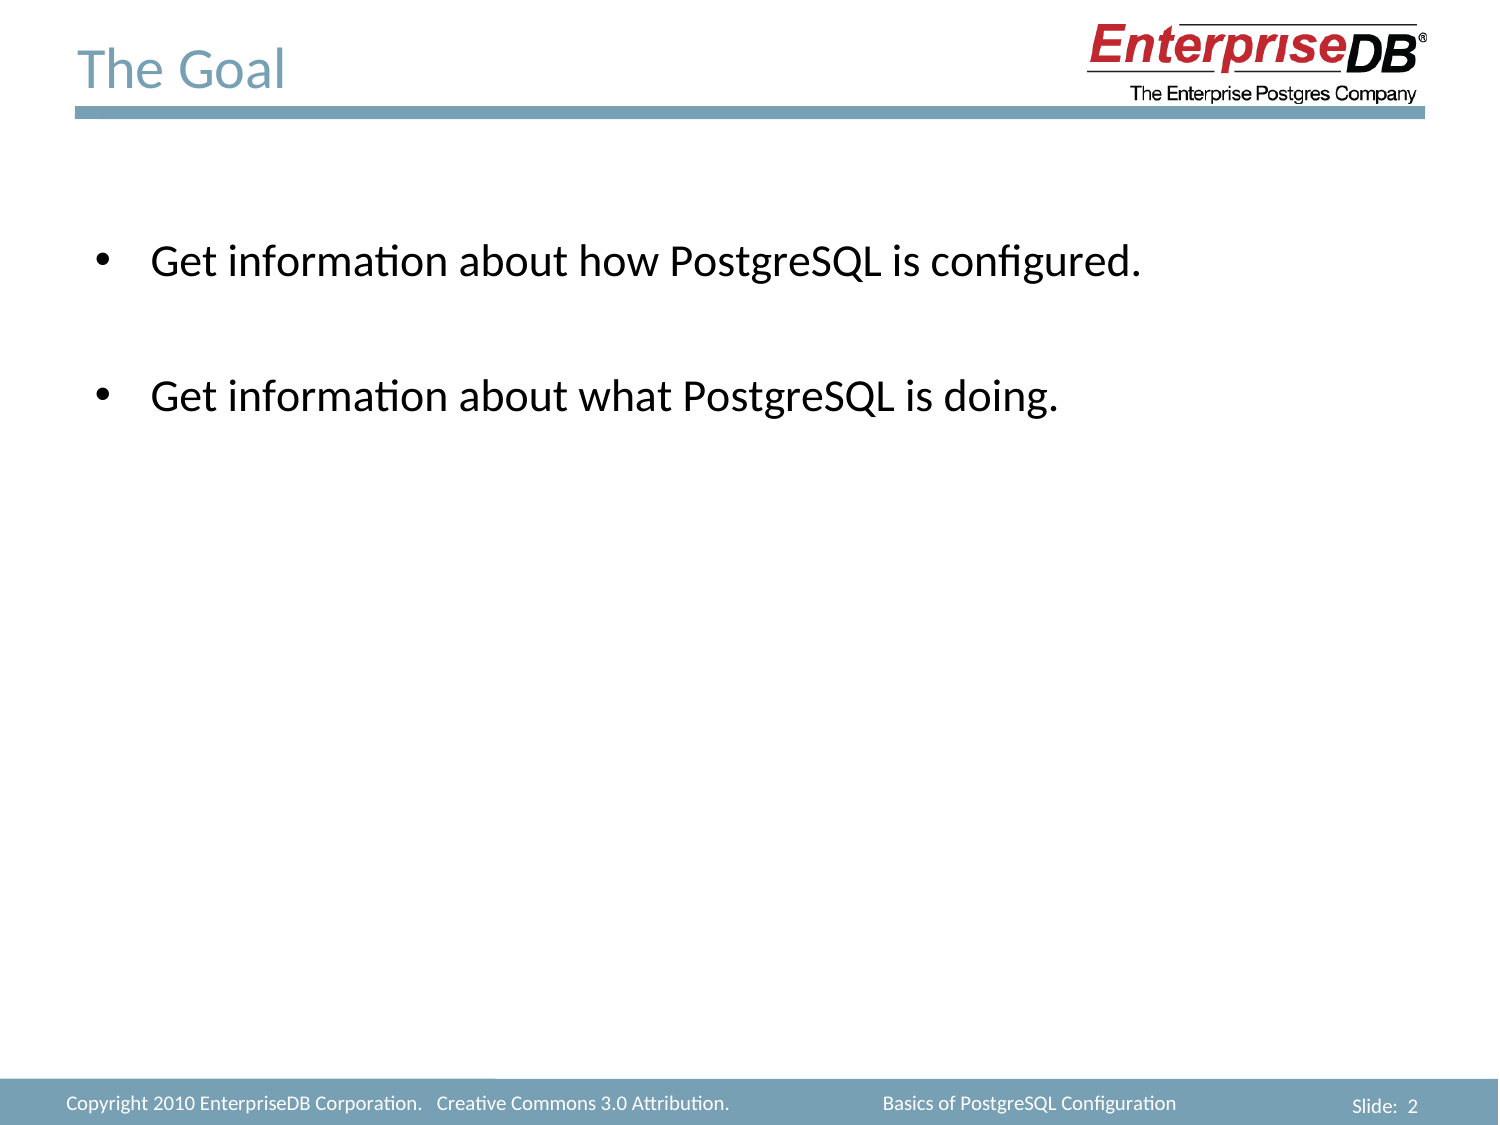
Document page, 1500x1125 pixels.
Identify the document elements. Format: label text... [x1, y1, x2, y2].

picture [1088, 24, 1427, 104]
list Get information about how PostgreSQL is configured. Get information about what PostgreSQL is doing. [79, 155, 1384, 1051]
title The Goal [62, 4, 1088, 126]
